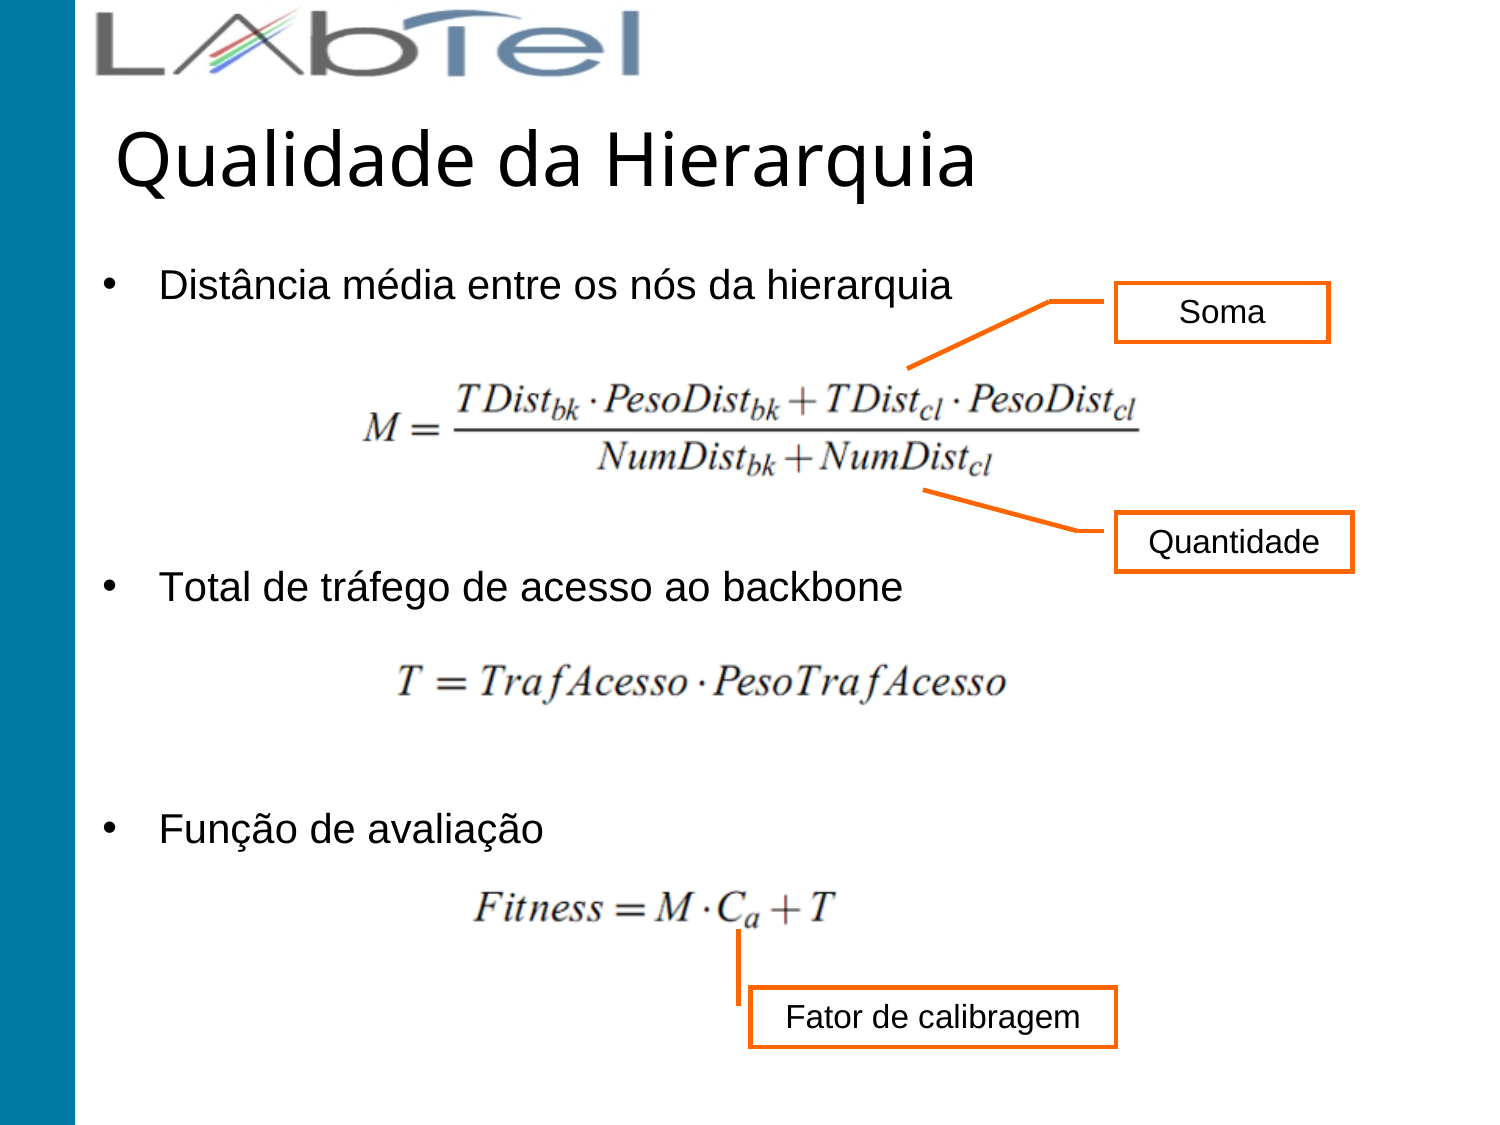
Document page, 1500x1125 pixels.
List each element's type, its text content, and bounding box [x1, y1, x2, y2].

text_box Soma [1116, 283, 1329, 342]
text_box Qualidade da Hierarquia [99, 104, 1463, 209]
text_box Quantidade [1116, 512, 1352, 572]
picture [468, 881, 880, 933]
picture [389, 652, 1027, 715]
picture [76, 0, 676, 88]
text_box Fator de calibragem [751, 988, 1116, 1047]
picture [360, 373, 1152, 481]
text_box Distância média entre os nós da hierarquia Total de tráfego de acesso ao backbone Função de avaliação [87, 249, 1450, 882]
